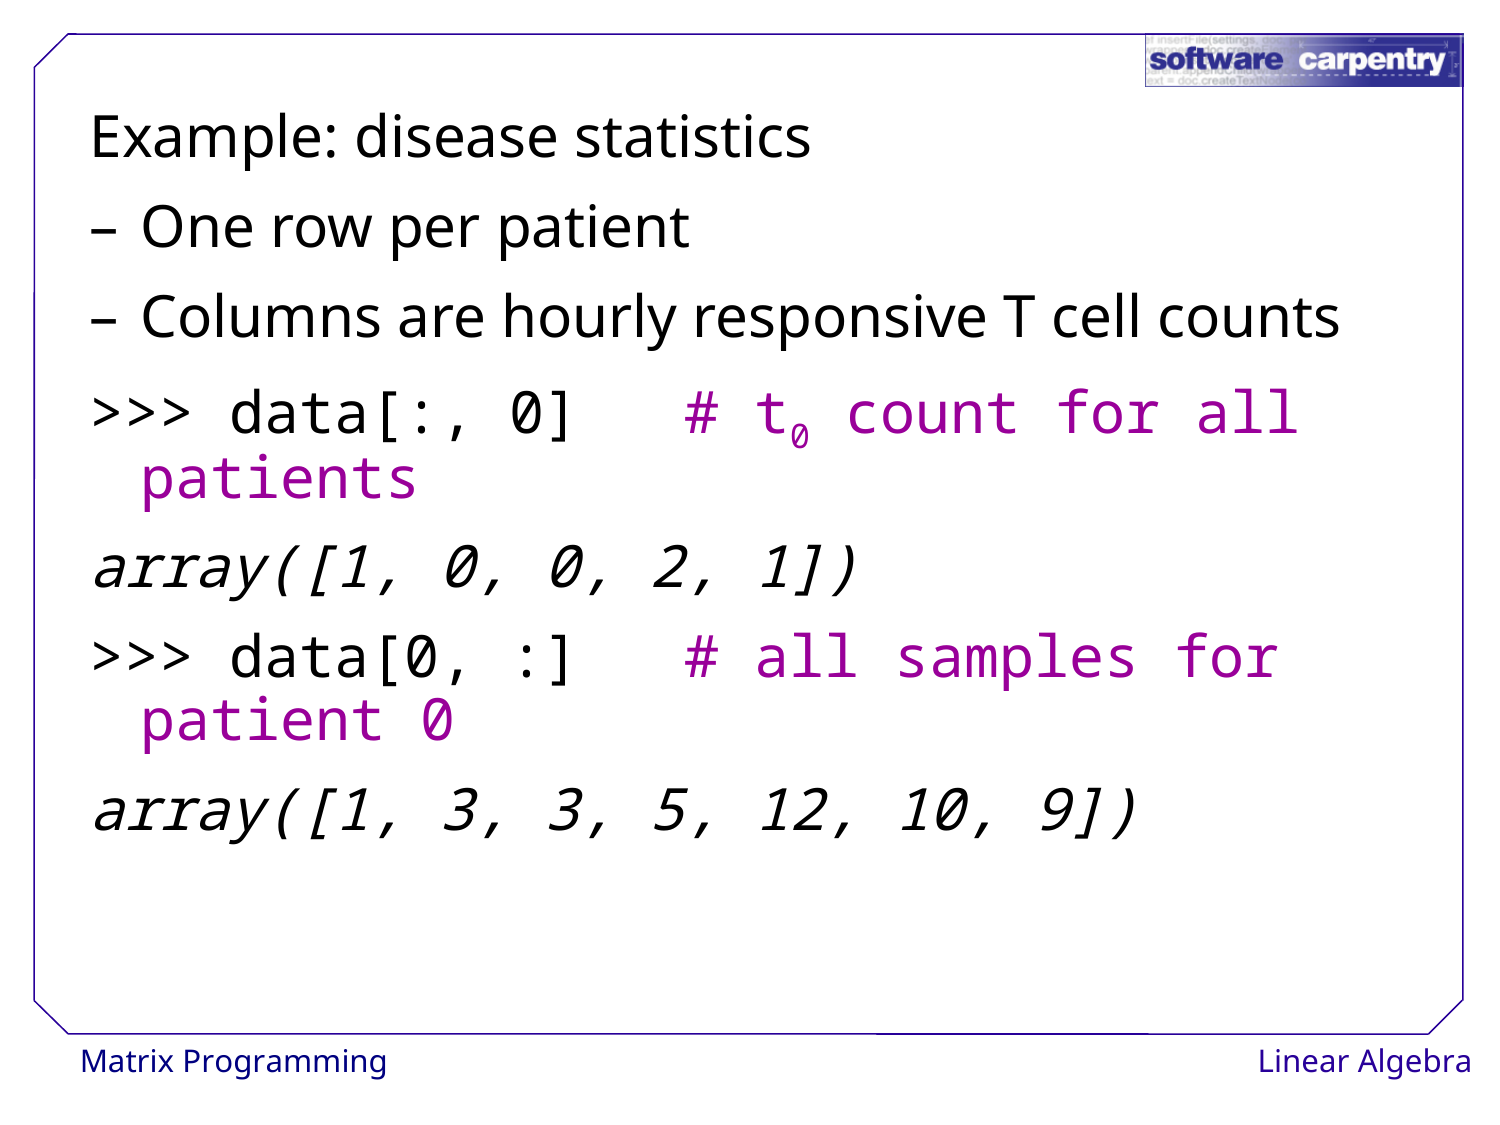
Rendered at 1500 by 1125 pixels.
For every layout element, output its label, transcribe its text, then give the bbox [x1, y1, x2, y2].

picture [1145, 33, 1464, 87]
list Example: disease statistics – One row per patient – Columns are hourly responsive T cell counts >>> data[:, 0] # t0 count for all patients array([1, 0, 0, 2, 1]) >>> data[0, :] # all samples for patient 0 array([1, 3, 3, 5, 12, 10, 9]) [75, 99, 1426, 1013]
